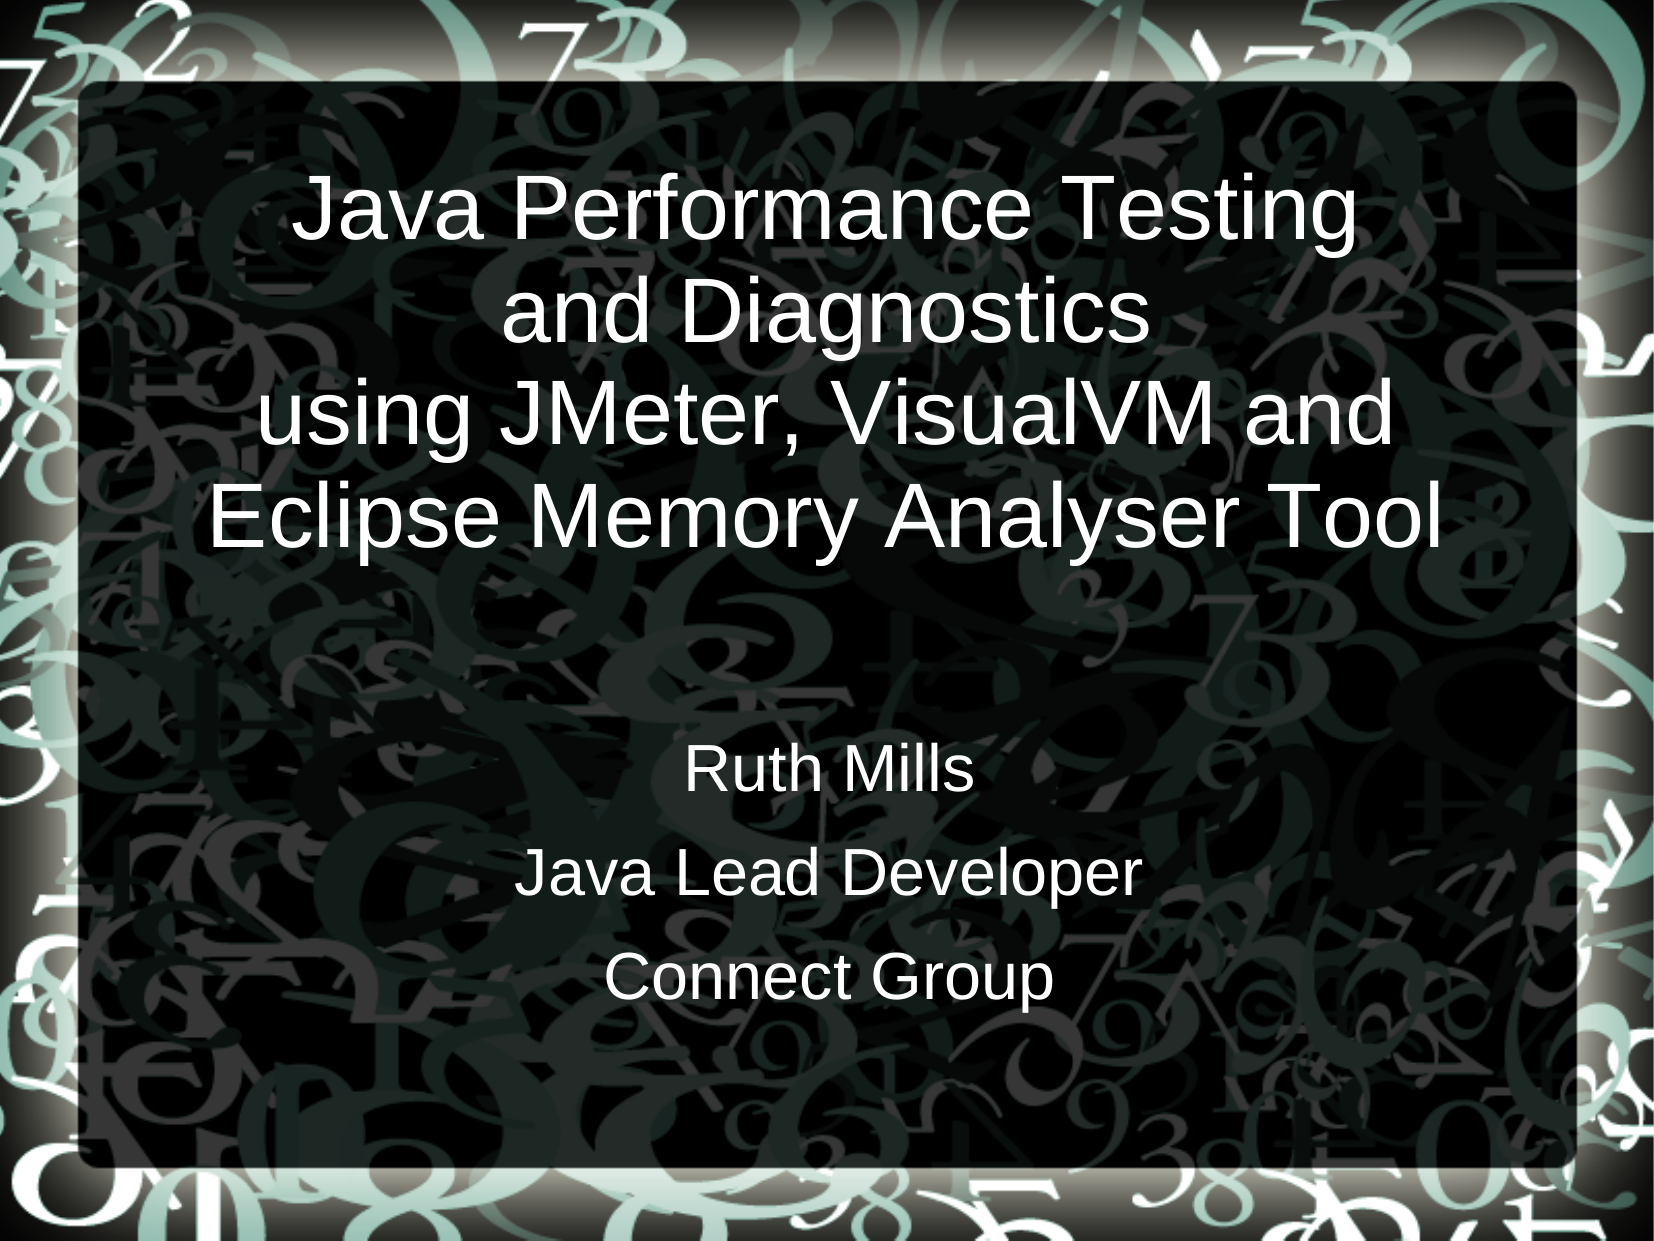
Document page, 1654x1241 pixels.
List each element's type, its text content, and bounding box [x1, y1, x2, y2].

title Java Performance Testing and Diagnostics using JMeter, VisualVM and Eclipse Memory Analyser Tool [82, 0, 1571, 567]
list Ruth Mills Java Lead Developer Connect Group [118, 313, 1542, 1028]
picture [0, 0, 1654, 1241]
